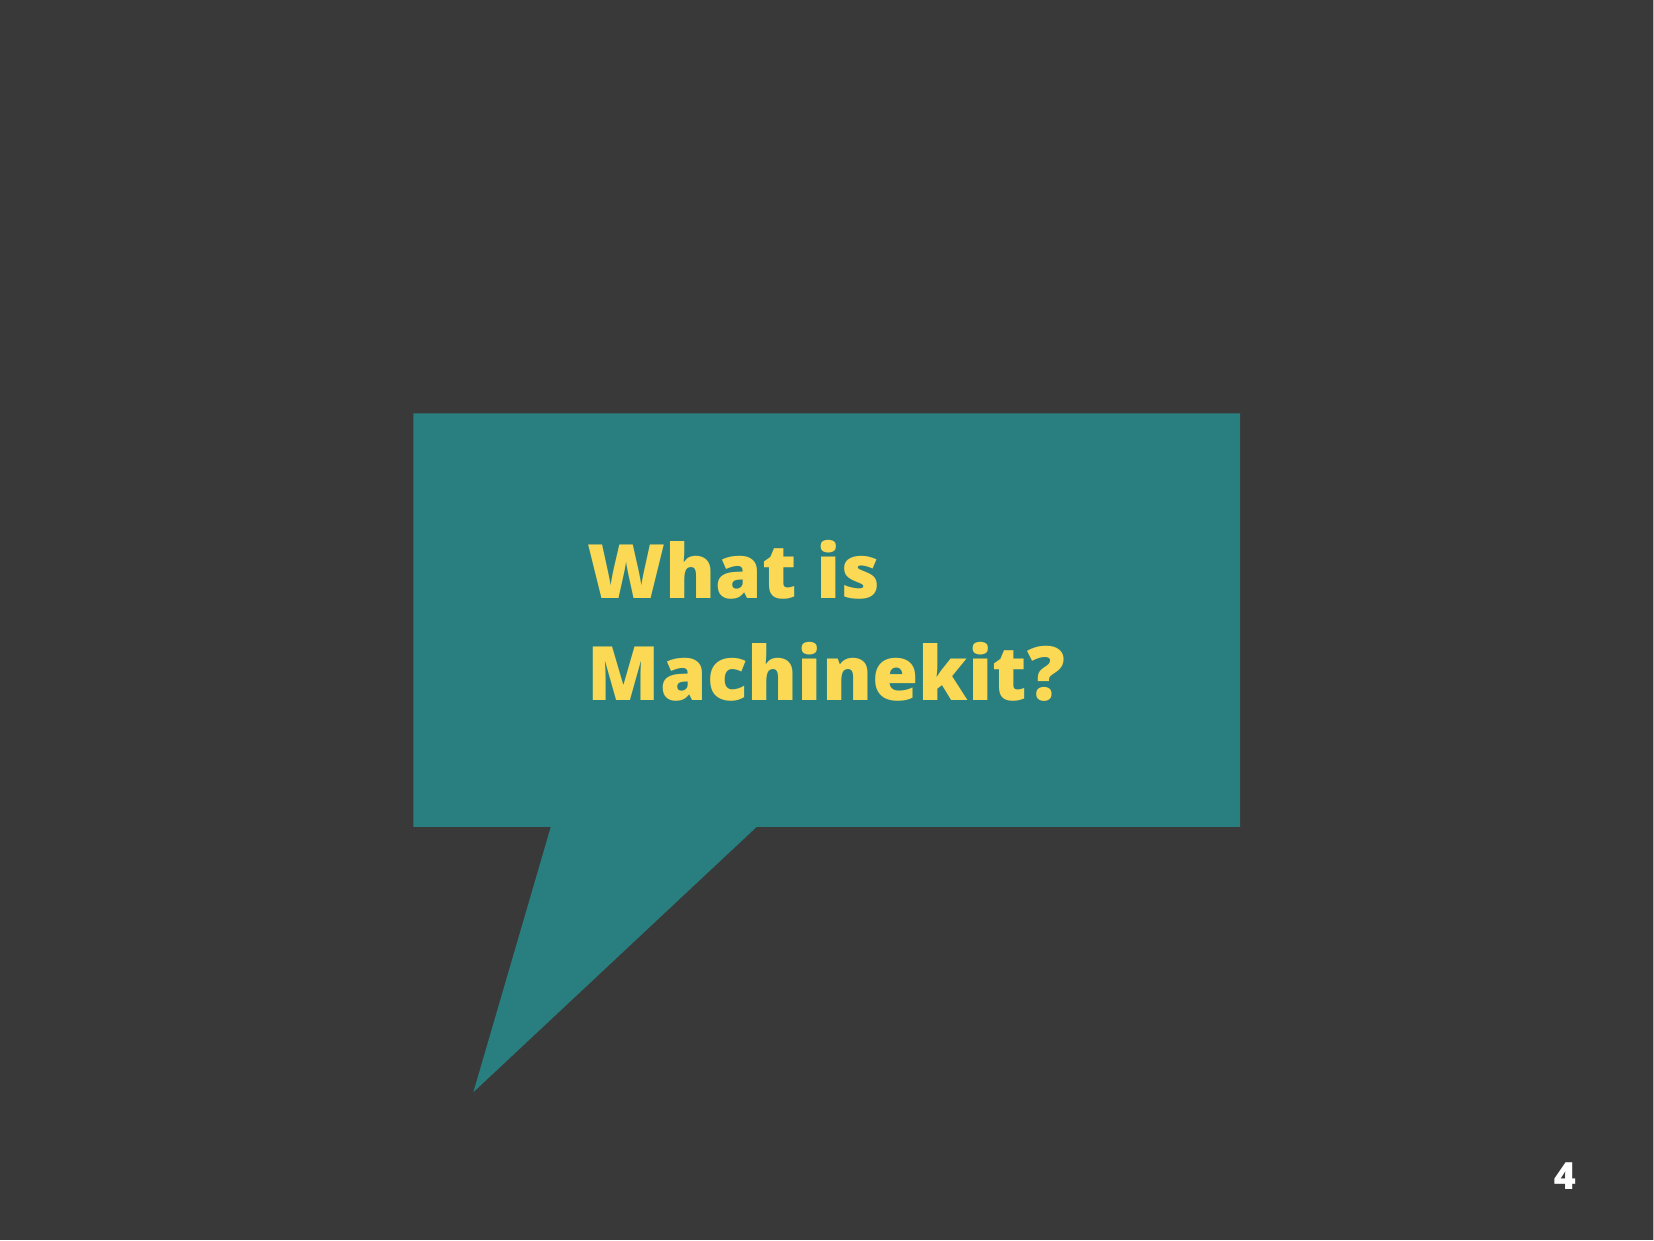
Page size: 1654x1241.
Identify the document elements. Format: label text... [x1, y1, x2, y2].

title What is Machinekit? [442, 442, 1211, 798]
